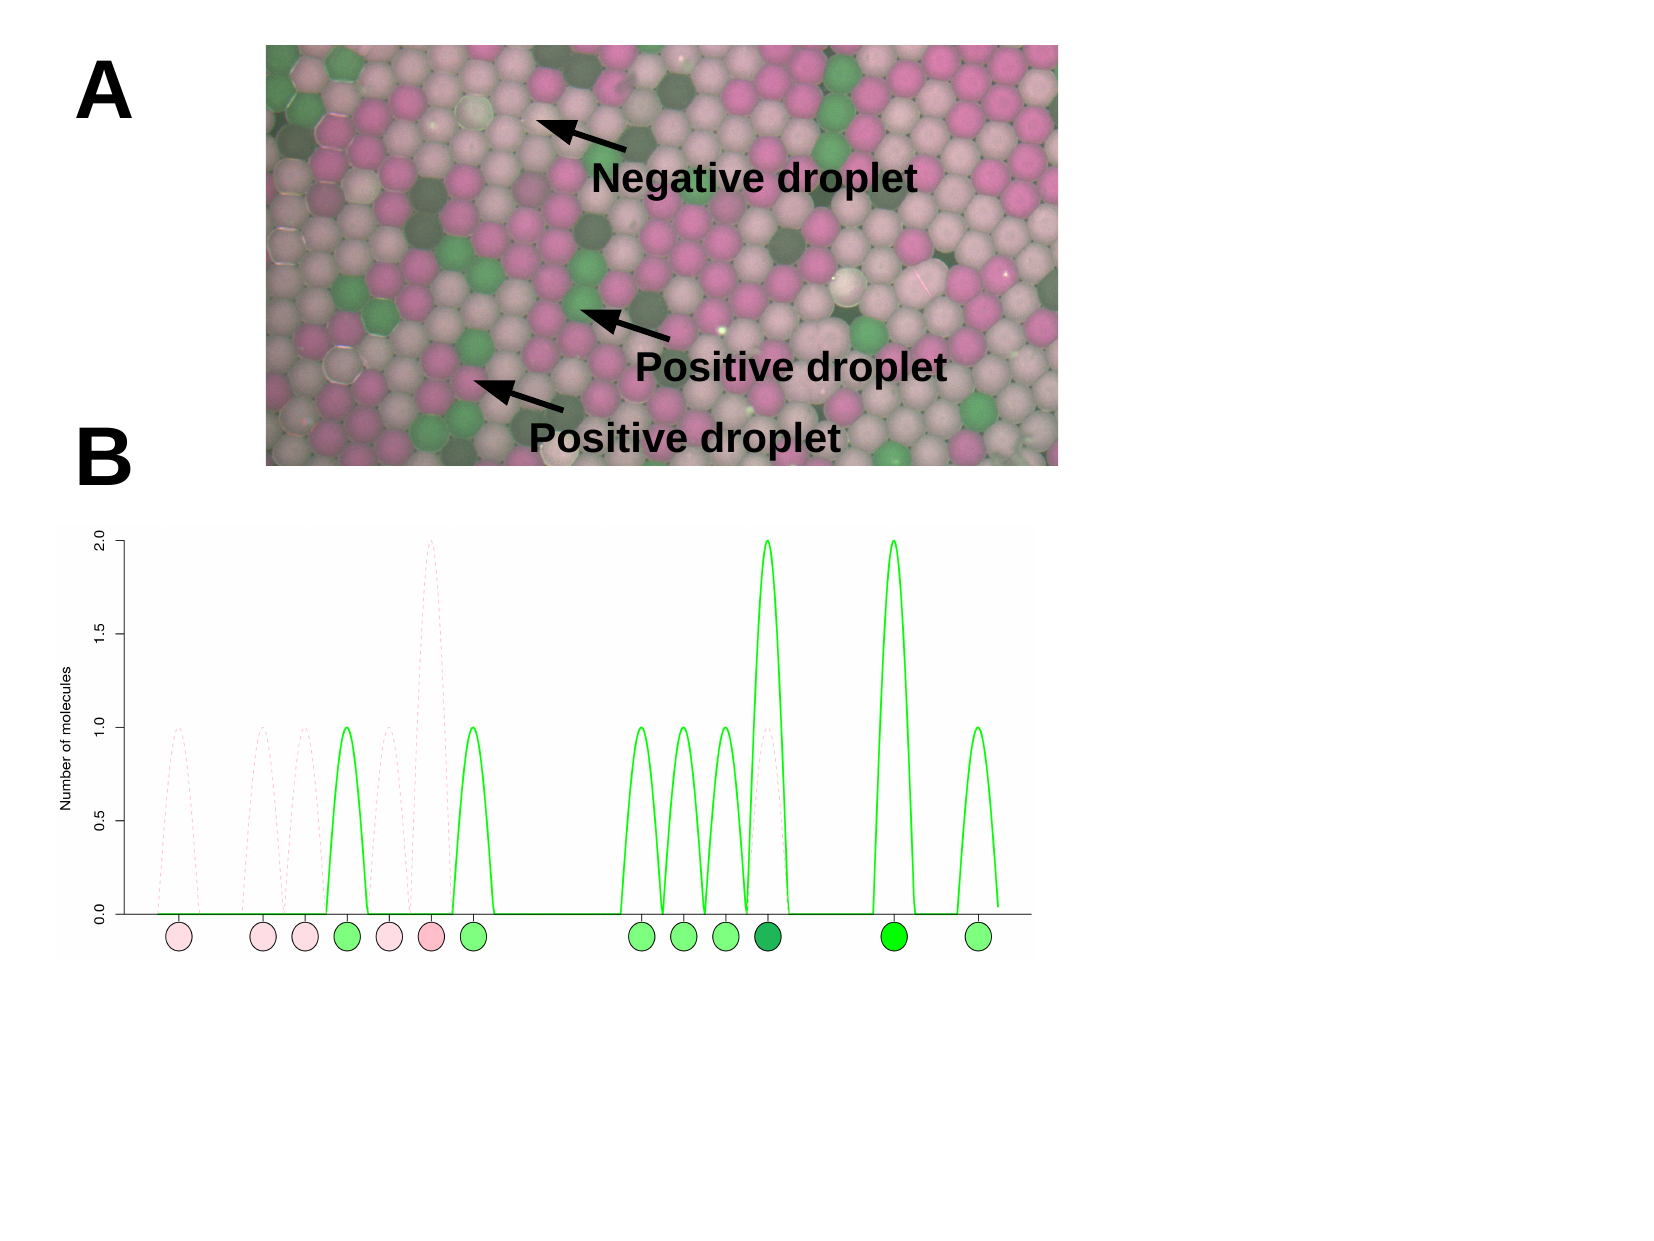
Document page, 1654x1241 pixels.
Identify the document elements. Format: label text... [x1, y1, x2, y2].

text_box Negative droplet [576, 146, 934, 209]
text_box B [60, 402, 150, 511]
text_box Positive droplet [513, 407, 857, 470]
picture [265, 45, 1059, 466]
text_box A [60, 36, 150, 145]
text_box Positive droplet [620, 336, 963, 399]
picture [55, 524, 1036, 962]
